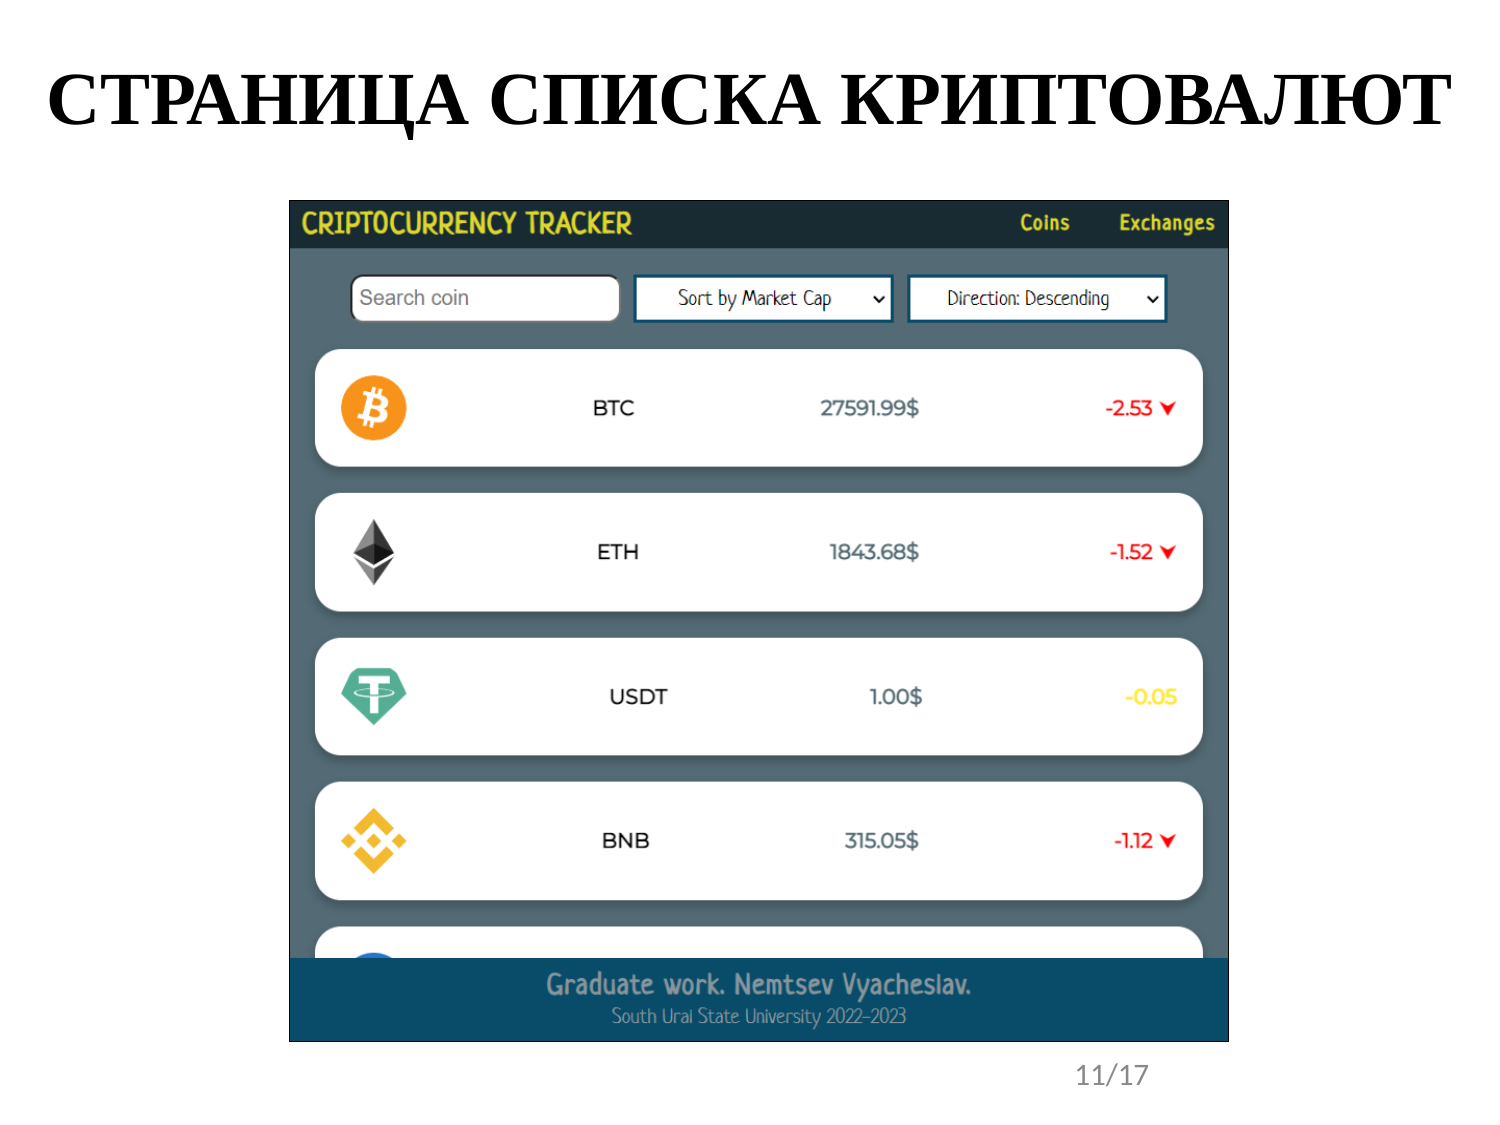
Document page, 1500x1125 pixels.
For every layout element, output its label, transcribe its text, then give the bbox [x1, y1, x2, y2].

title СТРАНИЦА СПИСКА КРИПТОВАЛЮТ [0, 0, 1499, 201]
picture [290, 200, 1229, 1042]
slide_number 11/17 [1059, 1042, 1397, 1103]
